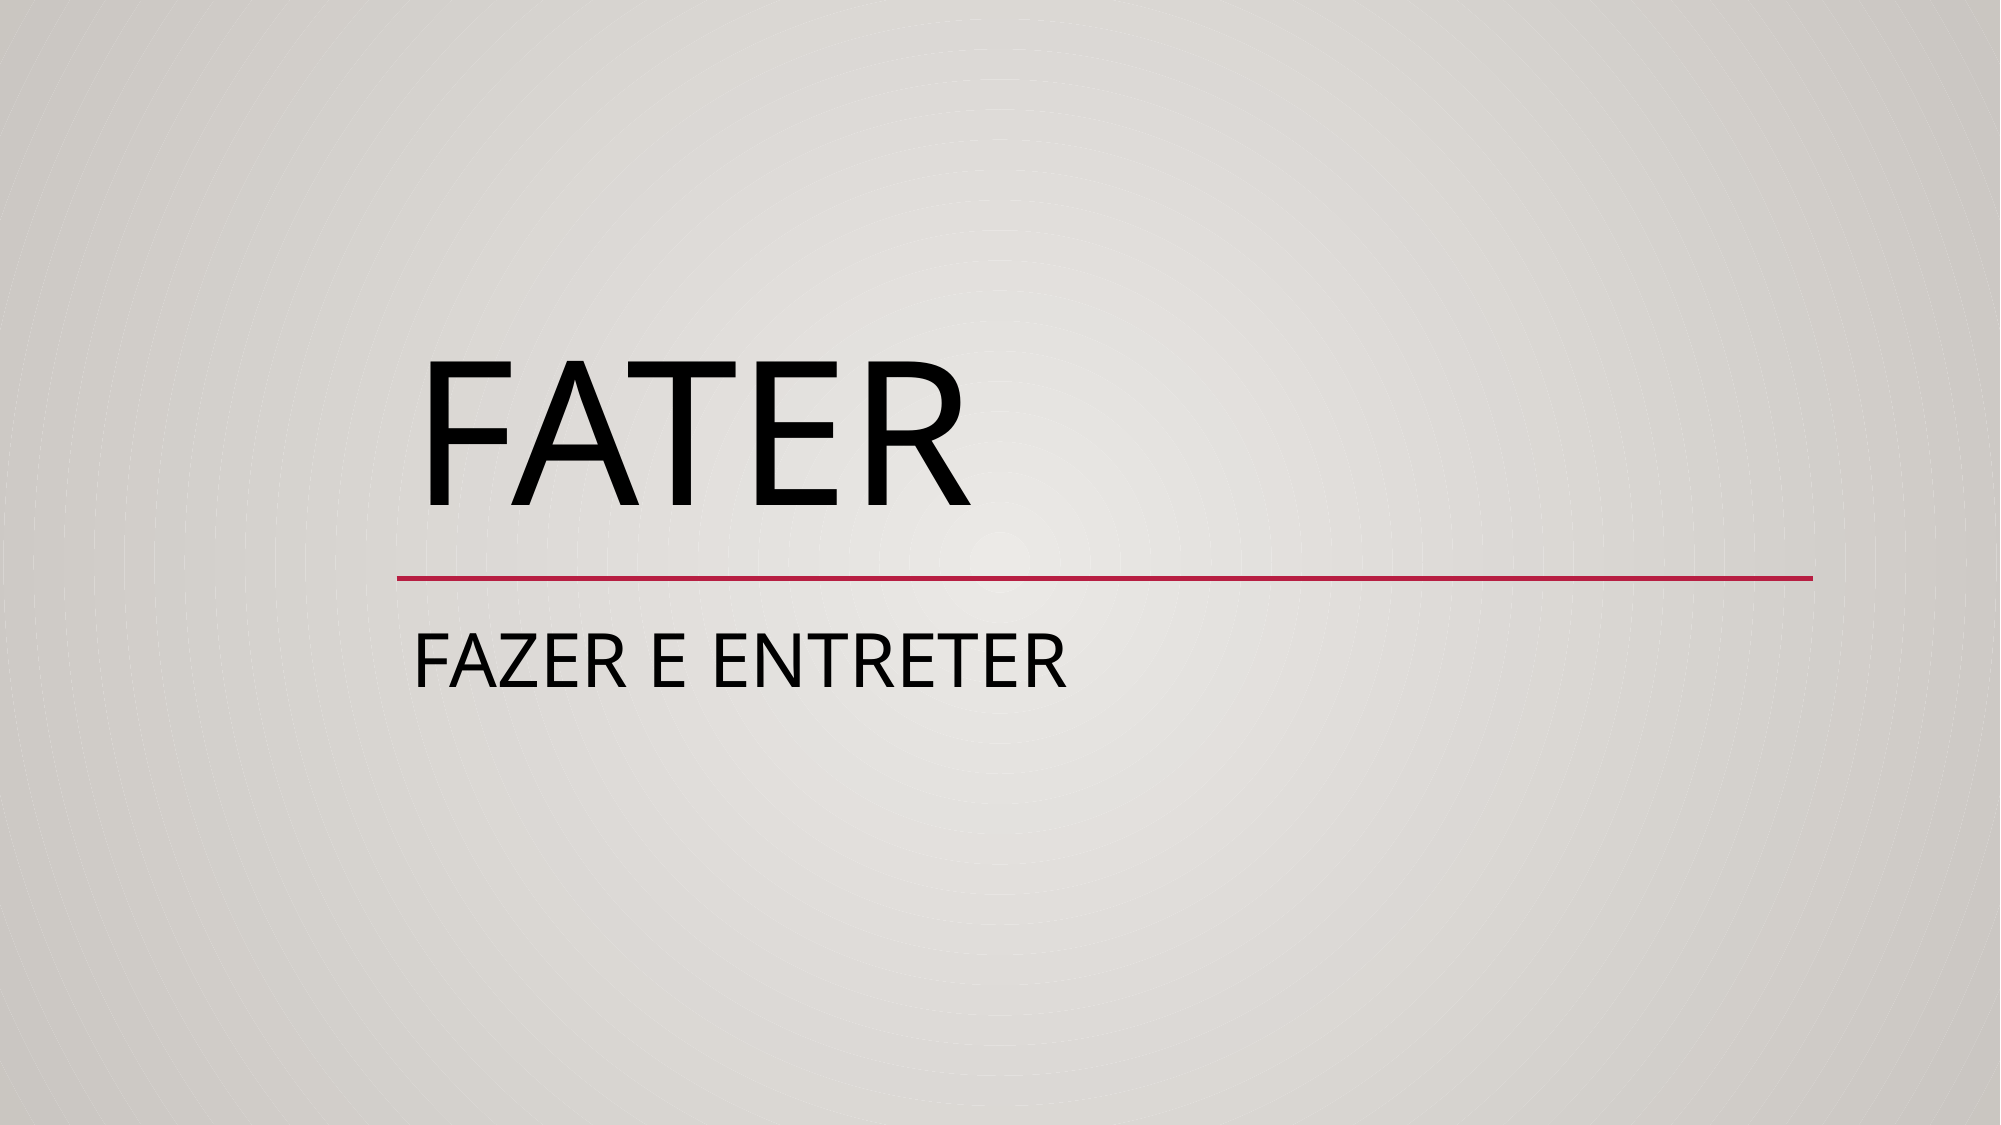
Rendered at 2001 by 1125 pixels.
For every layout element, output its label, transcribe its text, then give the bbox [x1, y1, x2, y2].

title FATER [396, 131, 1814, 549]
subtitle FAZER E ENTRETER [396, 579, 1814, 740]
